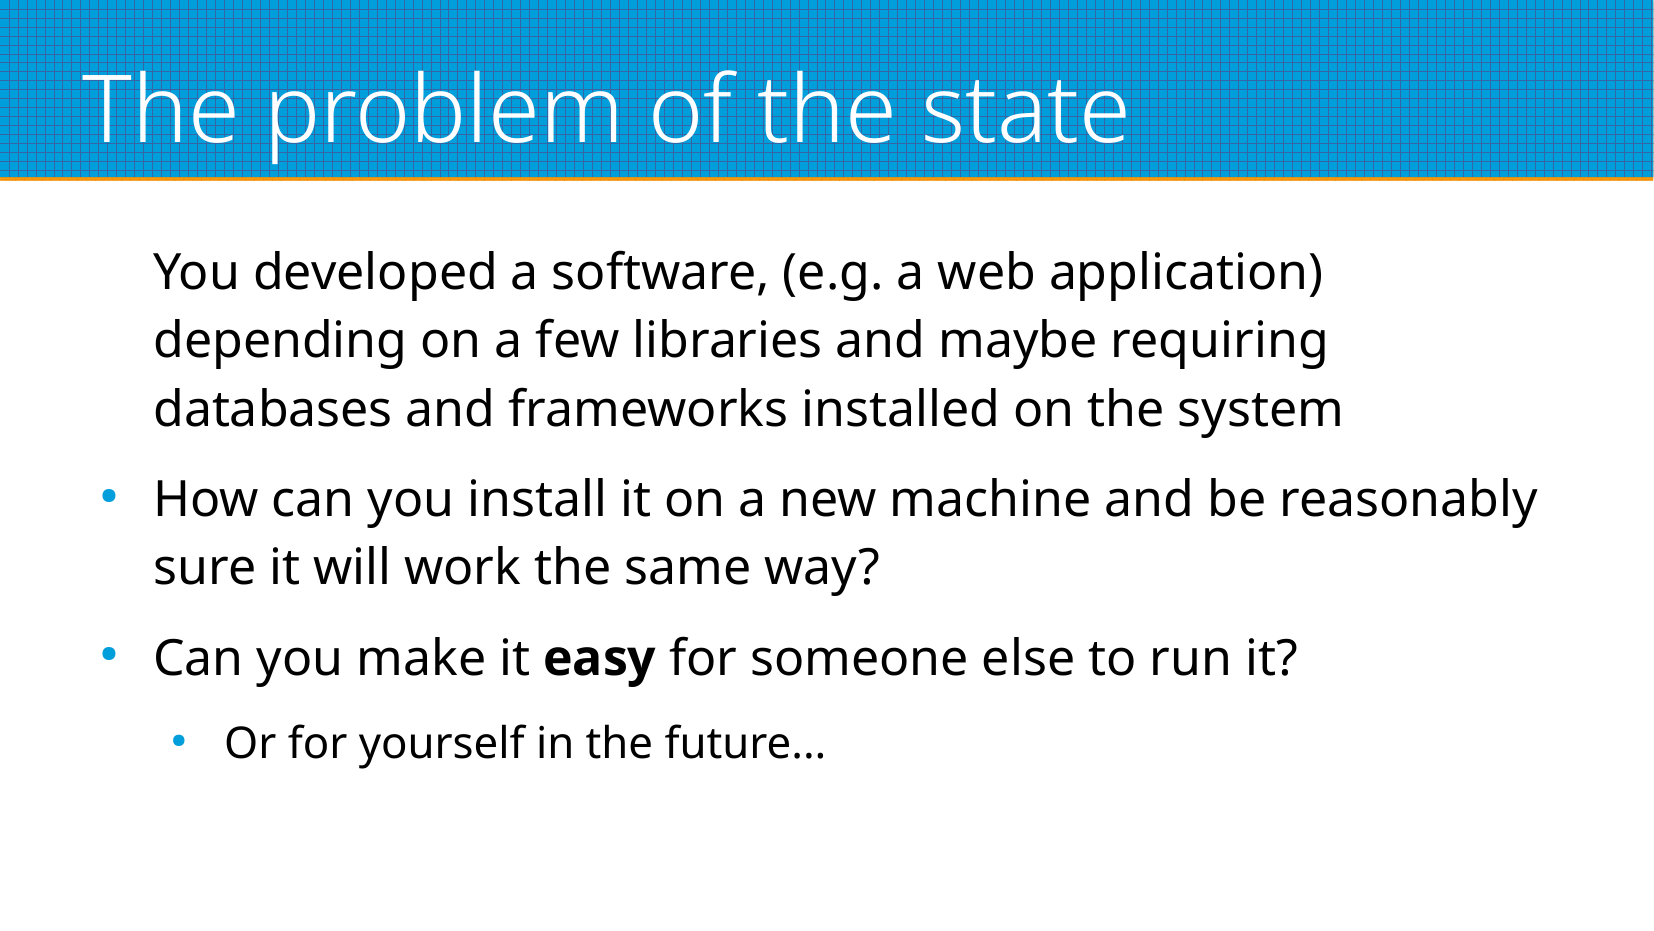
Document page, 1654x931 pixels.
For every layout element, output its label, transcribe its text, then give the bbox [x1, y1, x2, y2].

list You developed a software, (e.g. a web application) depending on a few libraries and maybe requiring databases and frameworks installed on the system How can you install it on a new machine and be reasonably sure it will work the same way? Can you make it easy for someone else to run it? Or for yourself in the future... [82, 236, 1563, 811]
title The problem of the state [82, 14, 1571, 171]
